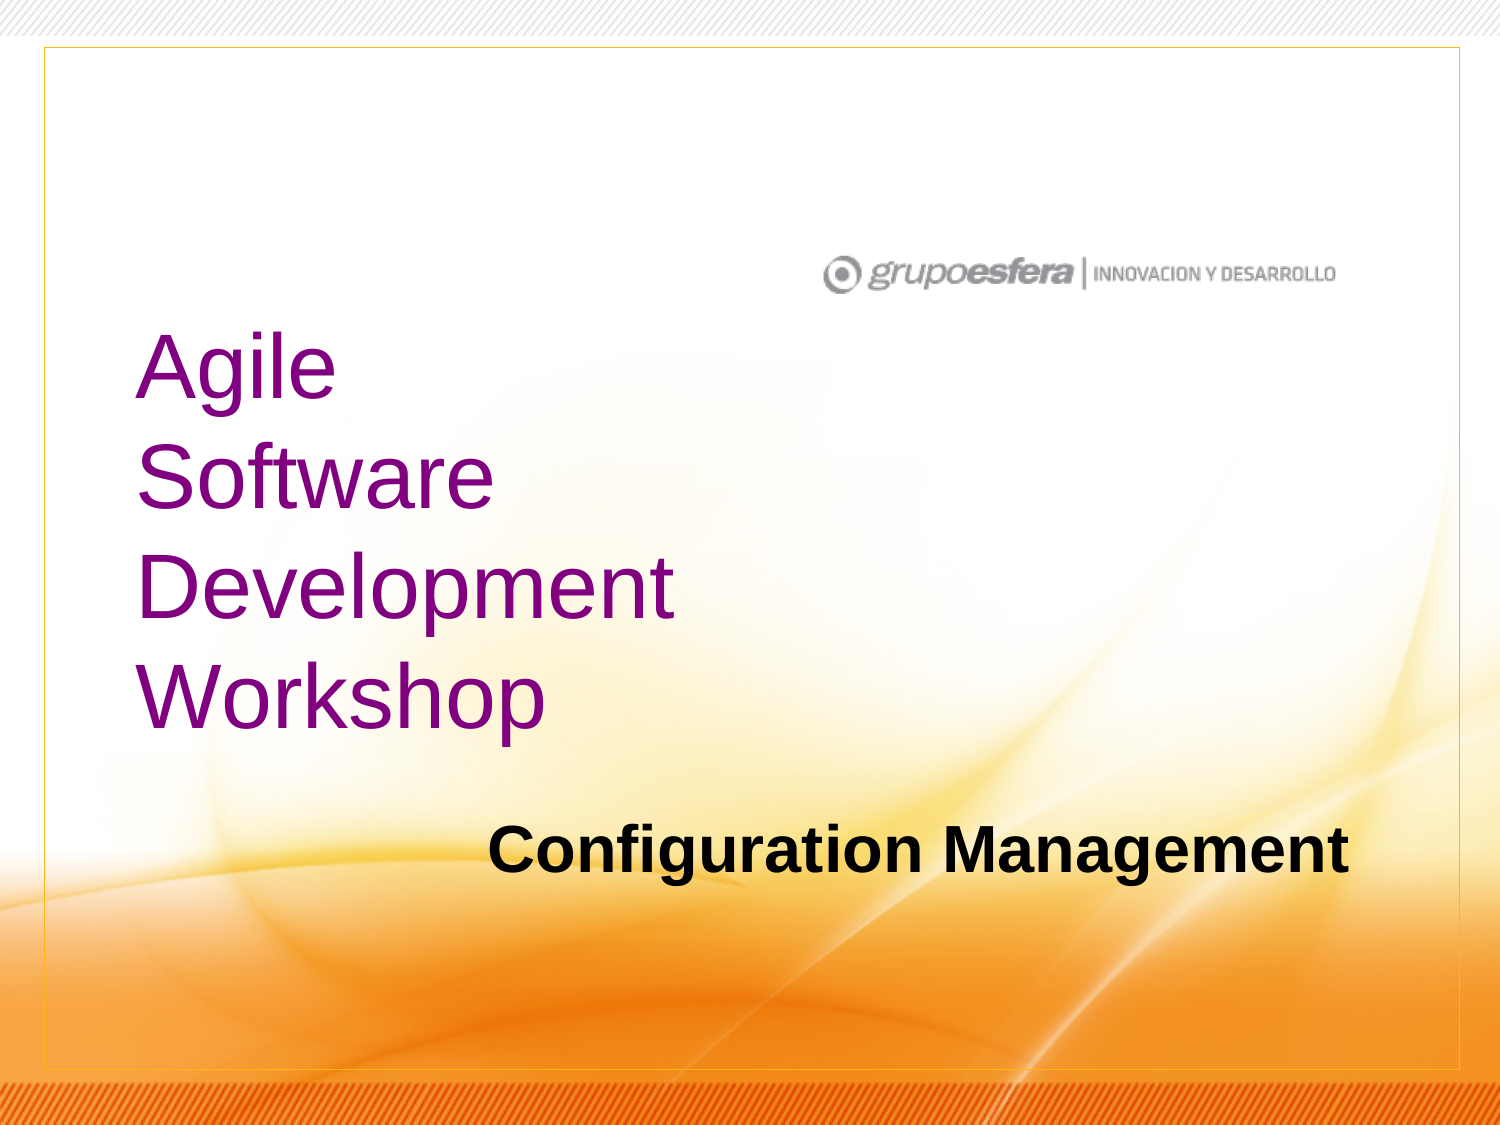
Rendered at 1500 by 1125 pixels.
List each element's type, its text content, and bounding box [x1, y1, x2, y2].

picture [45, 48, 1459, 1069]
text_box Configuration Management [0, 269, 1351, 998]
picture [0, 0, 1500, 1125]
